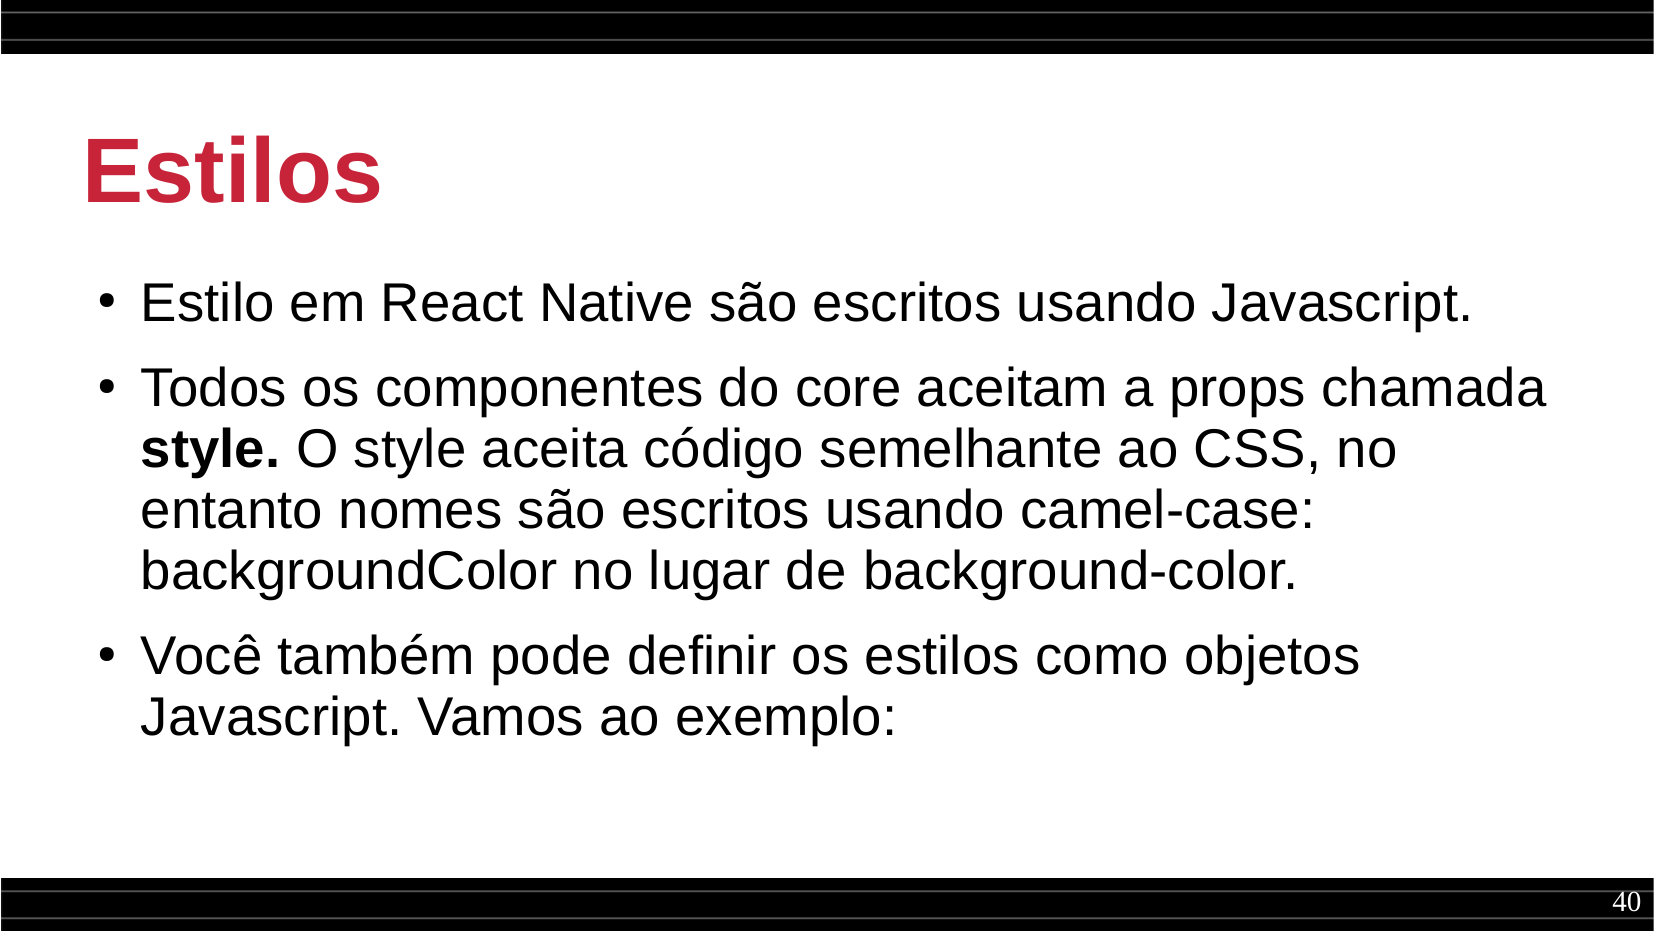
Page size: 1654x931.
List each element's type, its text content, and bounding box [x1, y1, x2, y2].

title Estilos [82, 92, 1571, 249]
picture [1, 0, 1654, 54]
list Estilo em React Native são escritos usando Javascript. Todos os componentes do core aceitam a props chamada style. O style aceita código semelhante ao CSS, no entanto nomes são escritos usando camel-case: backgroundColor no lugar de background-color. Você também pode definir os estilos como objetos Javascript. Vamos ao exemplo: [82, 271, 1571, 758]
picture [1, 878, 1654, 931]
